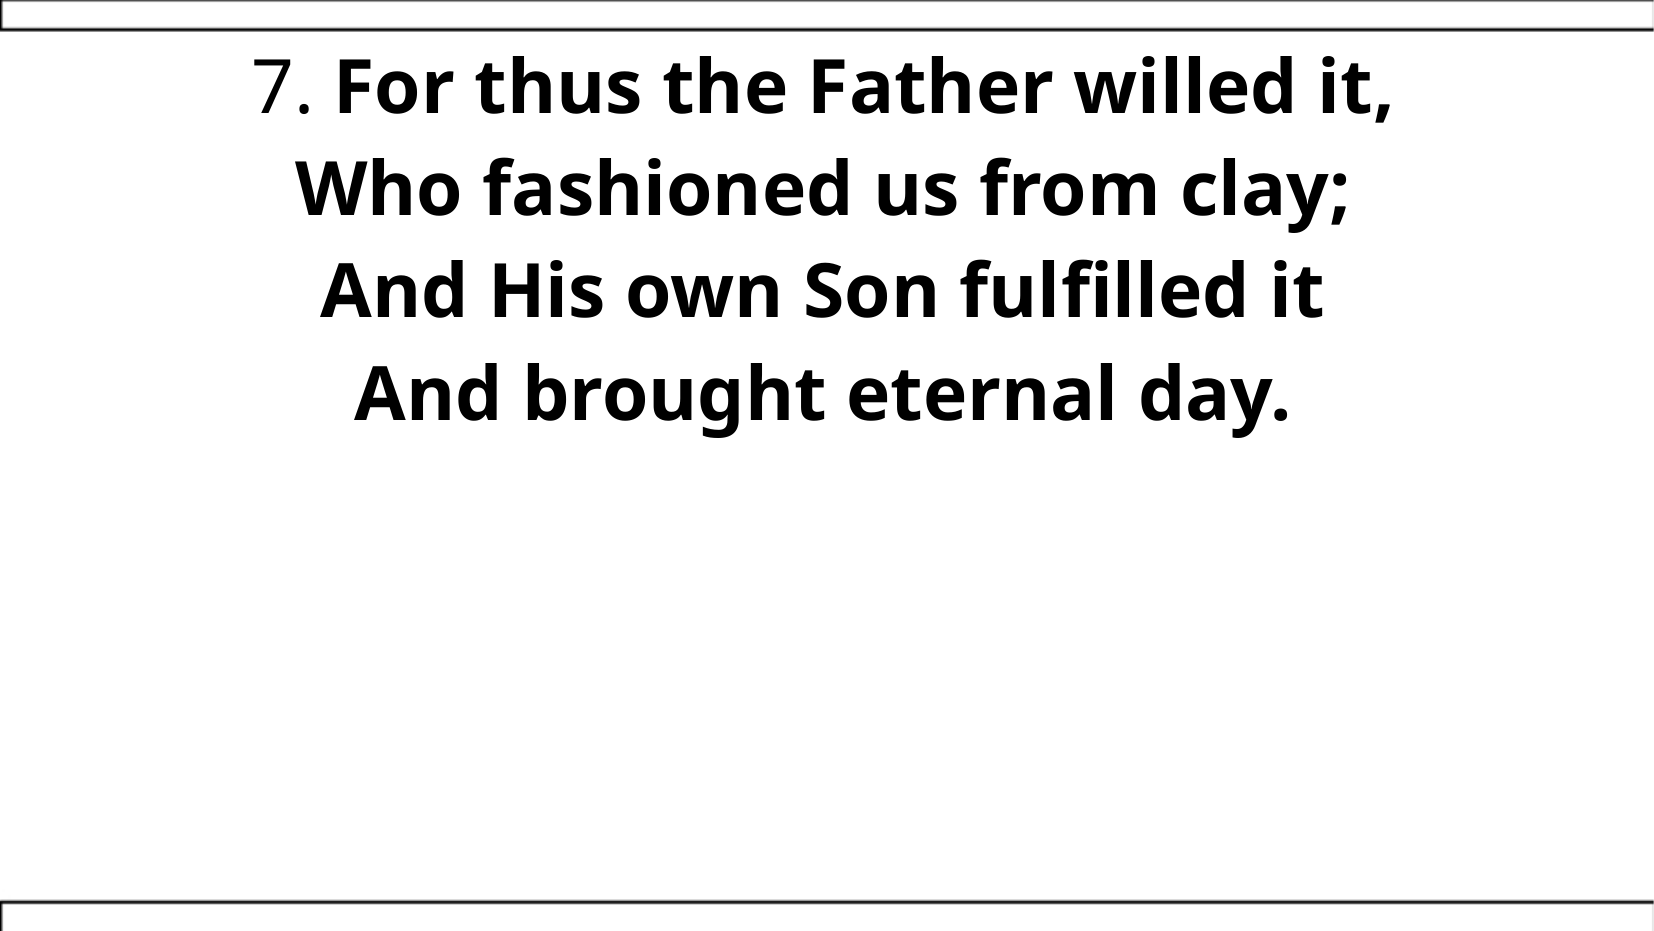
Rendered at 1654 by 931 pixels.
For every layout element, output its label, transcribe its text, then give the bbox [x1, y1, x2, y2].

picture [0, 0, 1654, 931]
text_box 7. For thus the Father willed it, Who fashioned us from clay; And His own Son fulfilled it And brought eternal day. [88, 25, 1559, 440]
